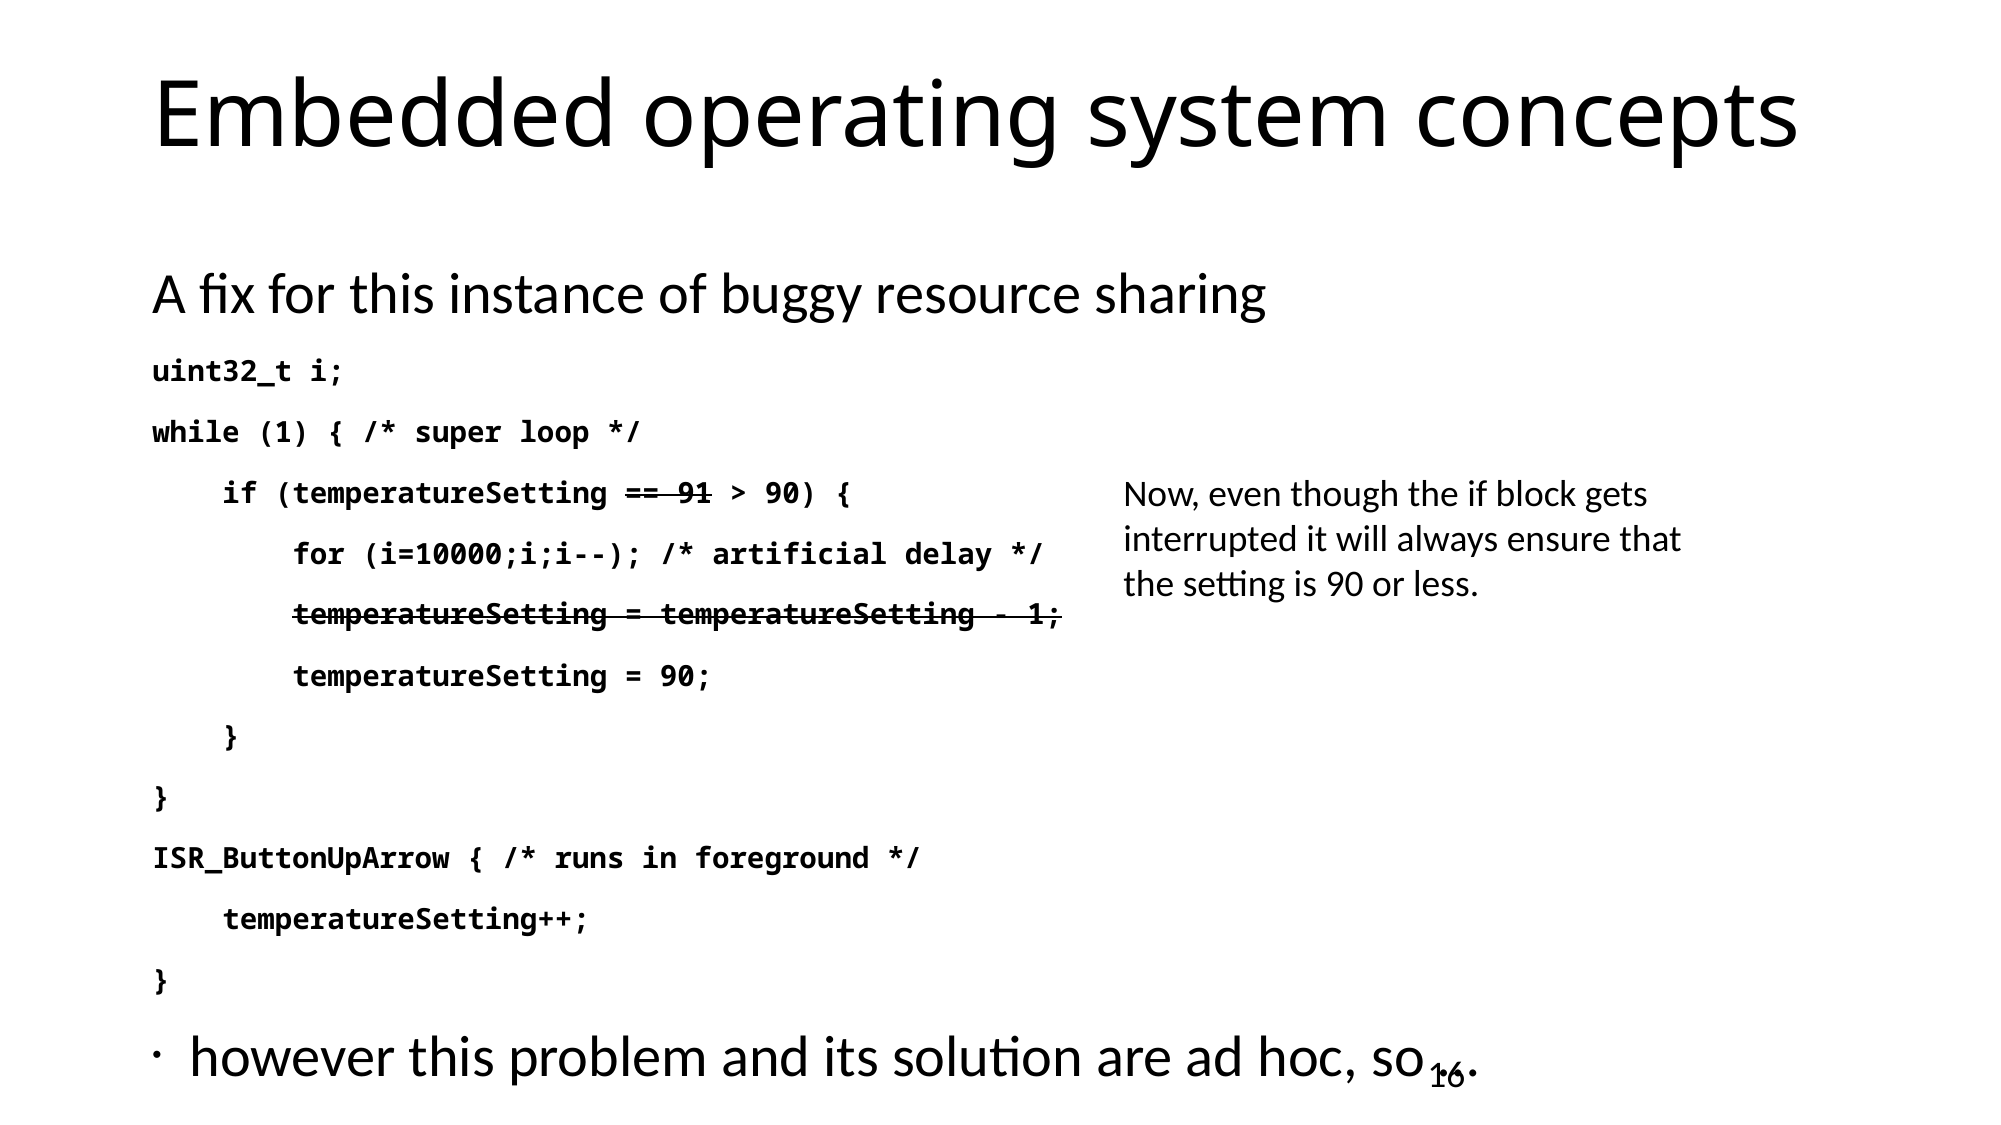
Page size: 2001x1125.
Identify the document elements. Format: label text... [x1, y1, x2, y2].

title Embedded operating system concepts [137, 59, 1863, 256]
slide_number <number> [1412, 1042, 1863, 1103]
list A fix for this instance of buggy resource sharing uint32_t i; while (1) { /* super loop */ if (temperatureSetting == 91 > 90) { for (i=10000;i;i--); /* artificial delay */ temperatureSetting = temperatureSetting - 1; temperatureSetting = 90; } } ISR_ButtonUpArrow { /* runs in foreground */ temperatureSetting++; } however this problem and its solution are ad hoc, so … [137, 256, 1863, 971]
text_box Now, even though the if block gets interrupted it will always ensure that the setting is 90 or less. [1108, 461, 1749, 612]
